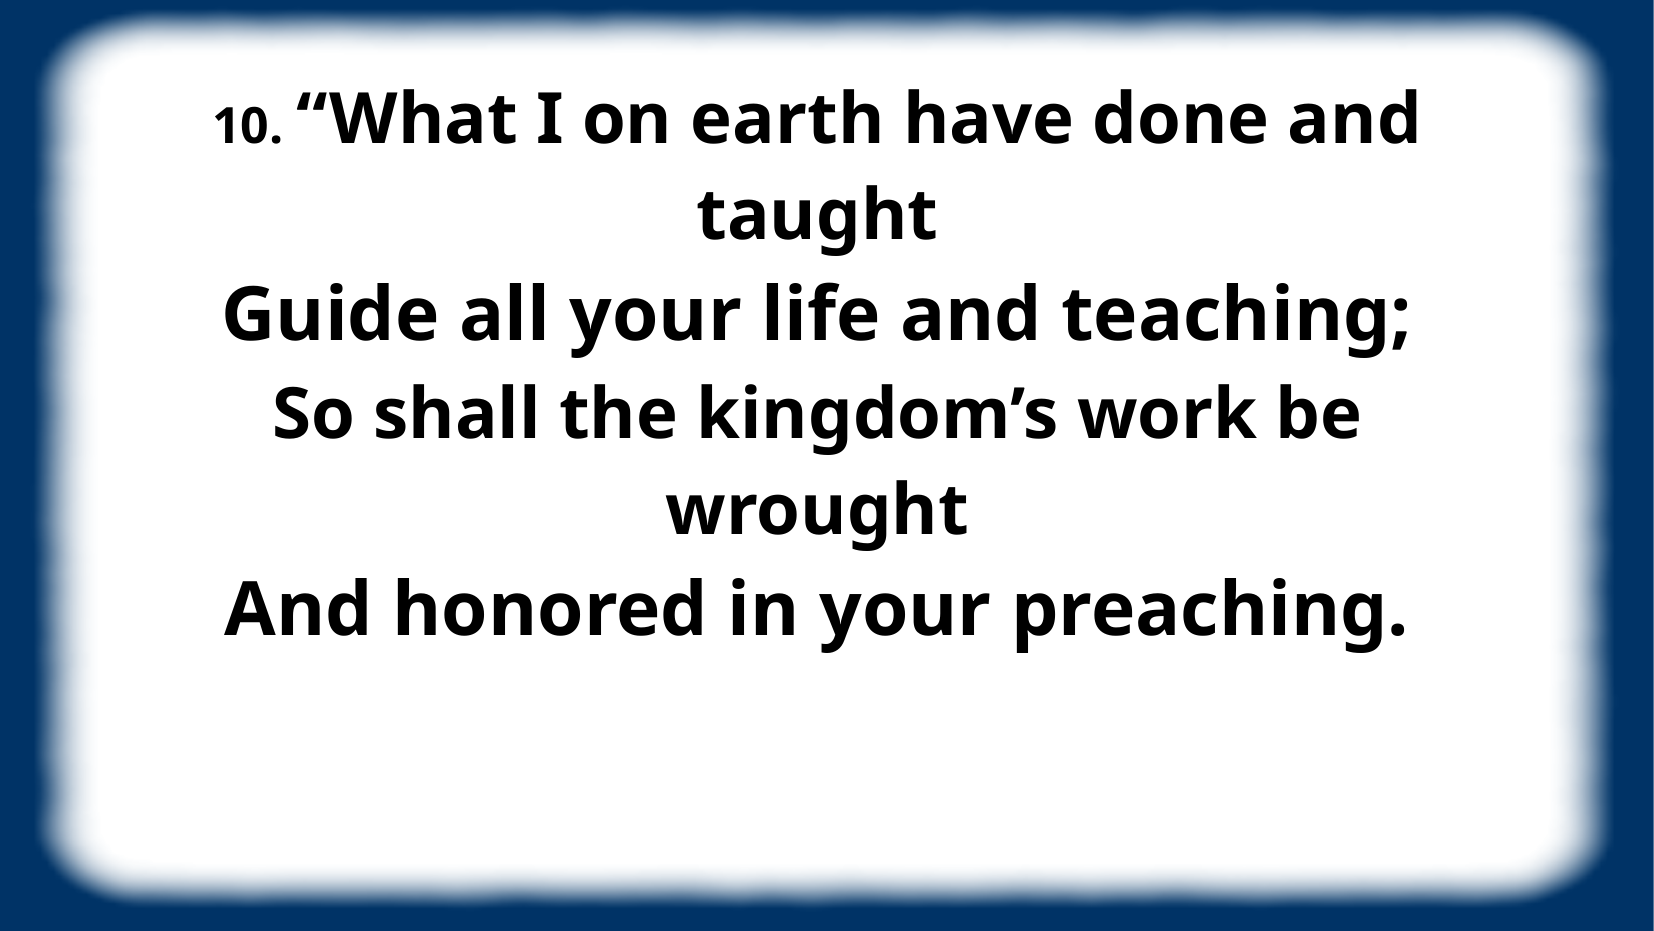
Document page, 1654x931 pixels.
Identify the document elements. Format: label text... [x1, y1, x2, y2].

picture [0, 0, 1654, 931]
text_box 10. “What I on earth have done and taught Guide all your life and teaching; So shall the kingdom’s work be wrought And honored in your preaching. [105, 60, 1531, 463]
